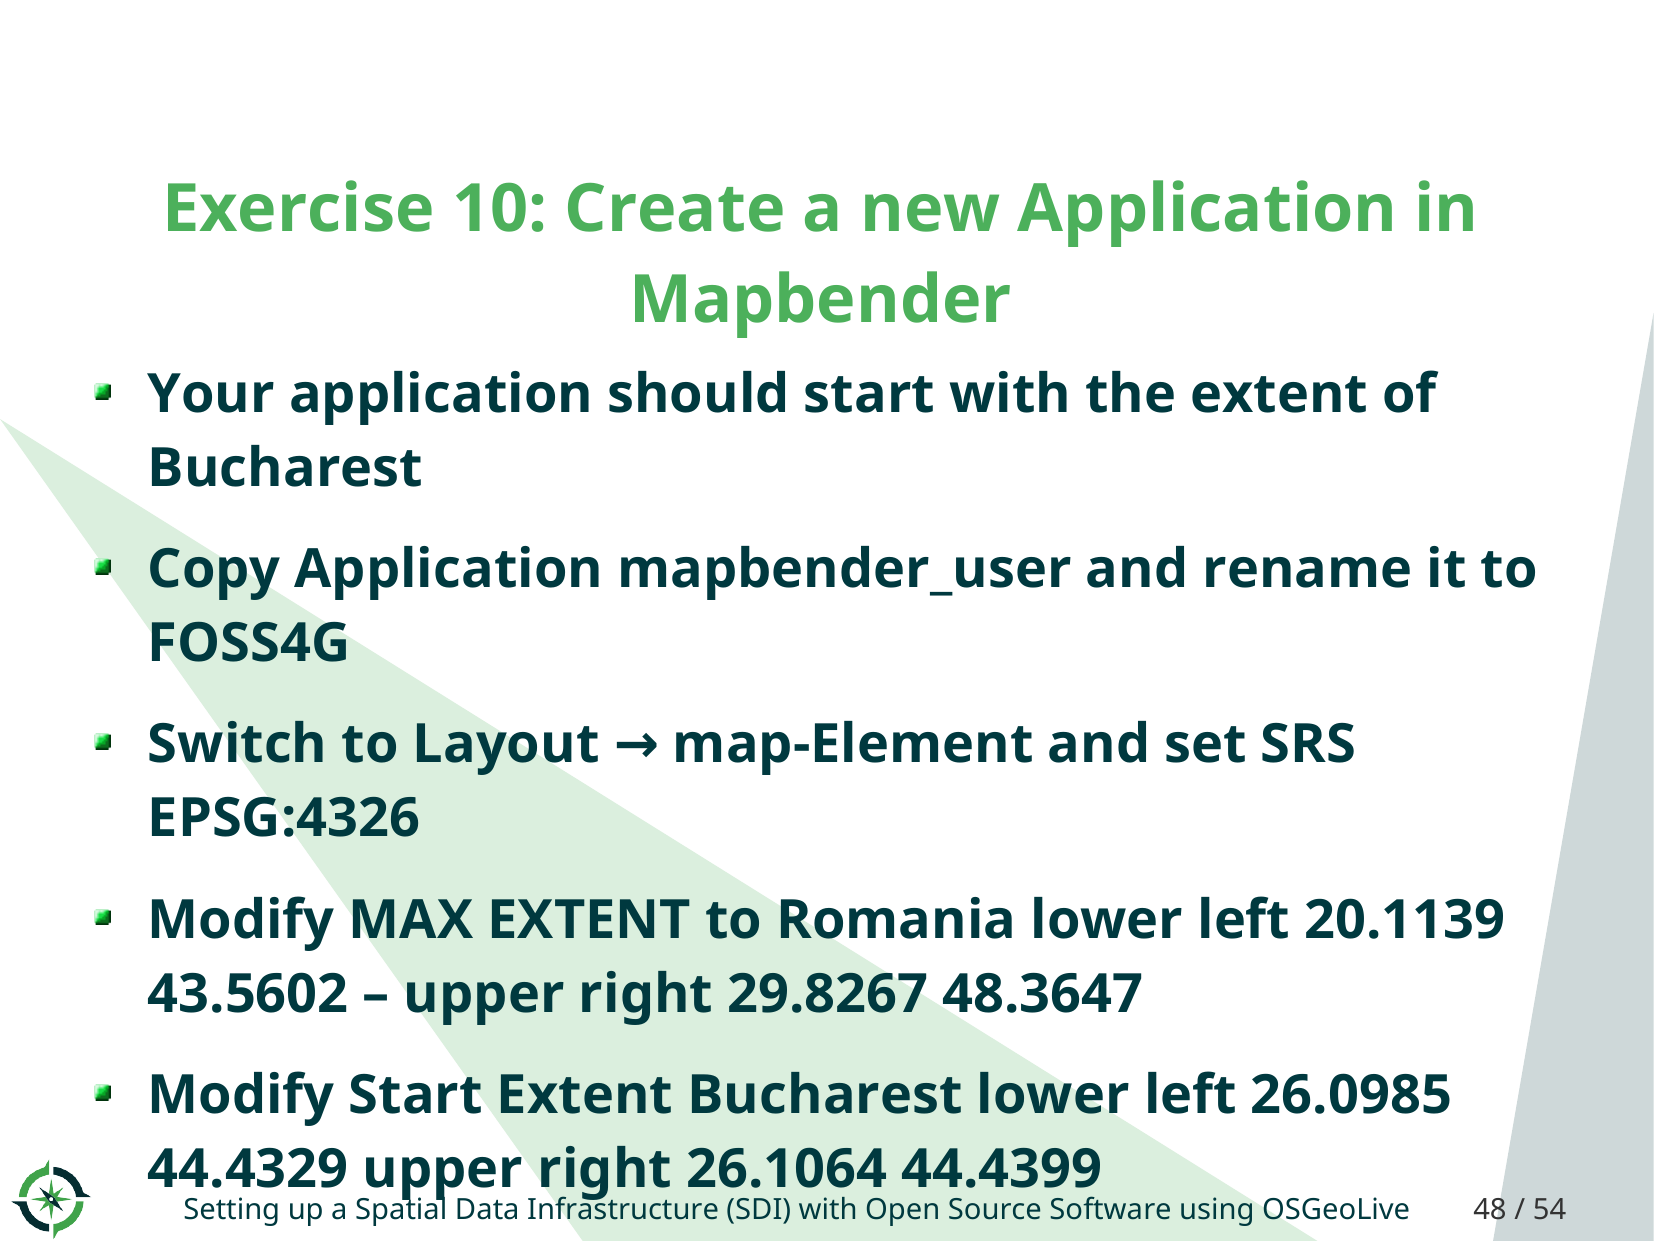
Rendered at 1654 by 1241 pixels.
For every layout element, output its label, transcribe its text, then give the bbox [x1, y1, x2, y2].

list Your application should start with the extent of Bucharest Copy Application mapbender_user and rename it to FOSS4G Switch to Layout → map-Element and set SRS EPSG:4326 Modify MAX EXTENT to Romania lower left 20.1139 43.5602 – upper right 29.8267 48.3647 Modify Start Extent Bucharest lower left 26.0985 44.4329 upper right 26.1064 44.4399 [76, 354, 1565, 1241]
title Exercise 10: Create a new Application in Mapbender [76, 163, 1565, 339]
picture [10, 1158, 76, 1240]
